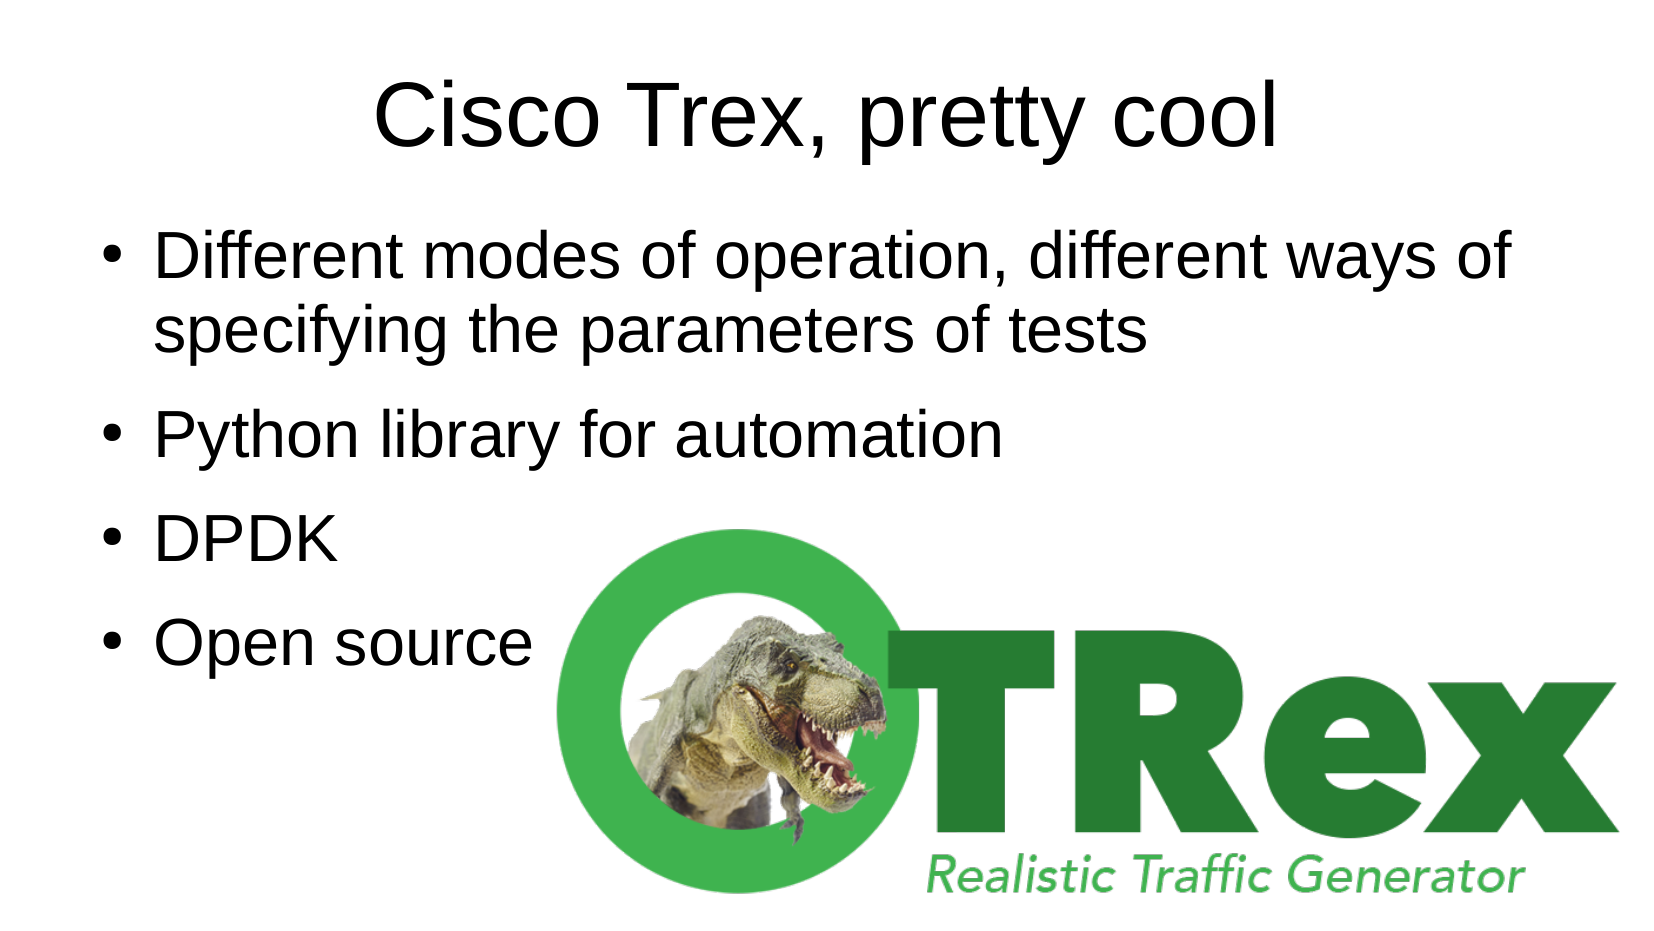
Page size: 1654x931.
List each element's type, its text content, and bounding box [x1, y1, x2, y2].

list Different modes of operation, different ways of specifying the parameters of tests Python library for automation DPDK Open source [82, 217, 1571, 758]
picture [524, 501, 1654, 916]
title Cisco Trex, pretty cool [82, 37, 1571, 193]
